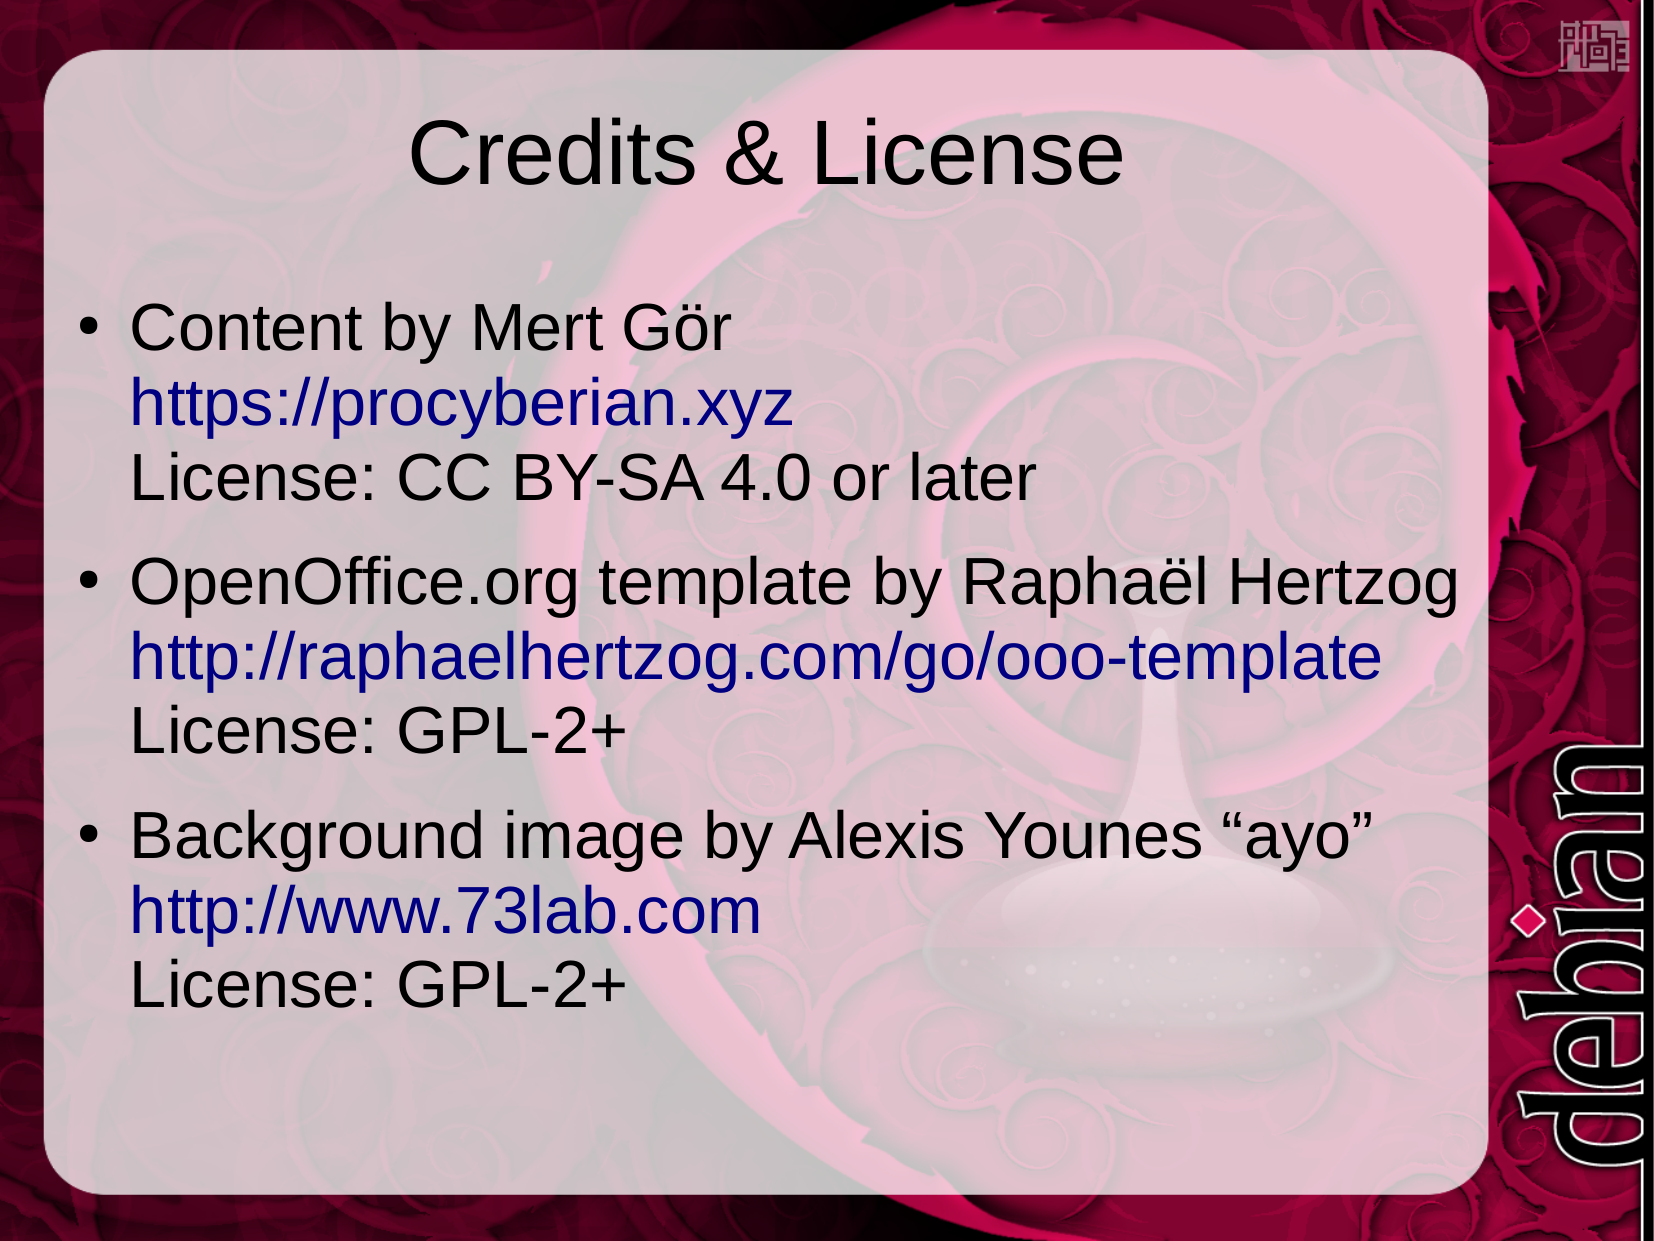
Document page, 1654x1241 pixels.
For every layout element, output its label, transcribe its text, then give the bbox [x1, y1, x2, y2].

list Content by Mert Gör https://procyberian.xyz License: CC BY-SA 4.0 or later OpenOffice.org template by Raphaël Hertzog http://raphaelhertzog.com/go/ooo-template License: GPL-2+ Background image by Alexis Younes “ayo” http://www.73lab.com License: GPL-2+ [59, 290, 1477, 1109]
title Credits & License [59, 49, 1477, 257]
picture [0, 0, 1654, 1241]
